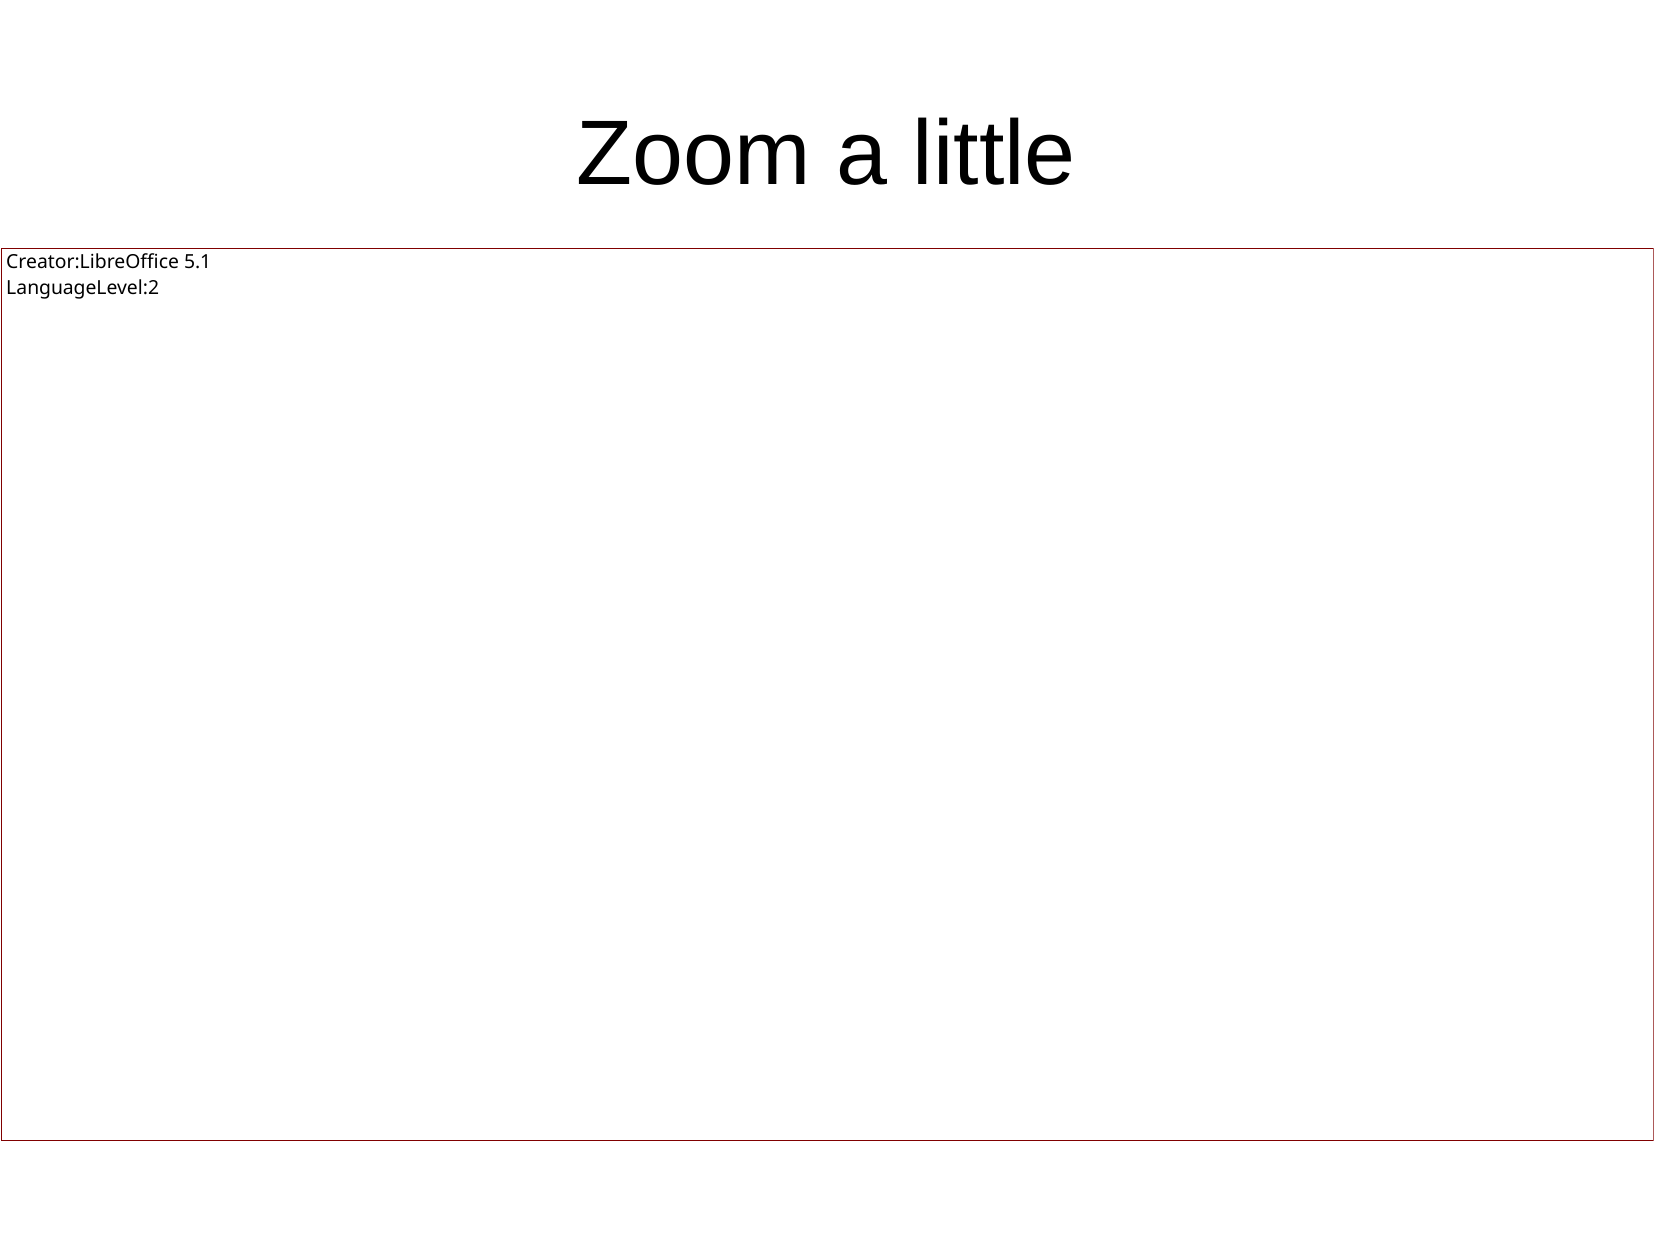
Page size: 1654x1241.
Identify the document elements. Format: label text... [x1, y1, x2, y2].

picture [0, 246, 1654, 1141]
title Zoom a little [82, 49, 1571, 246]
